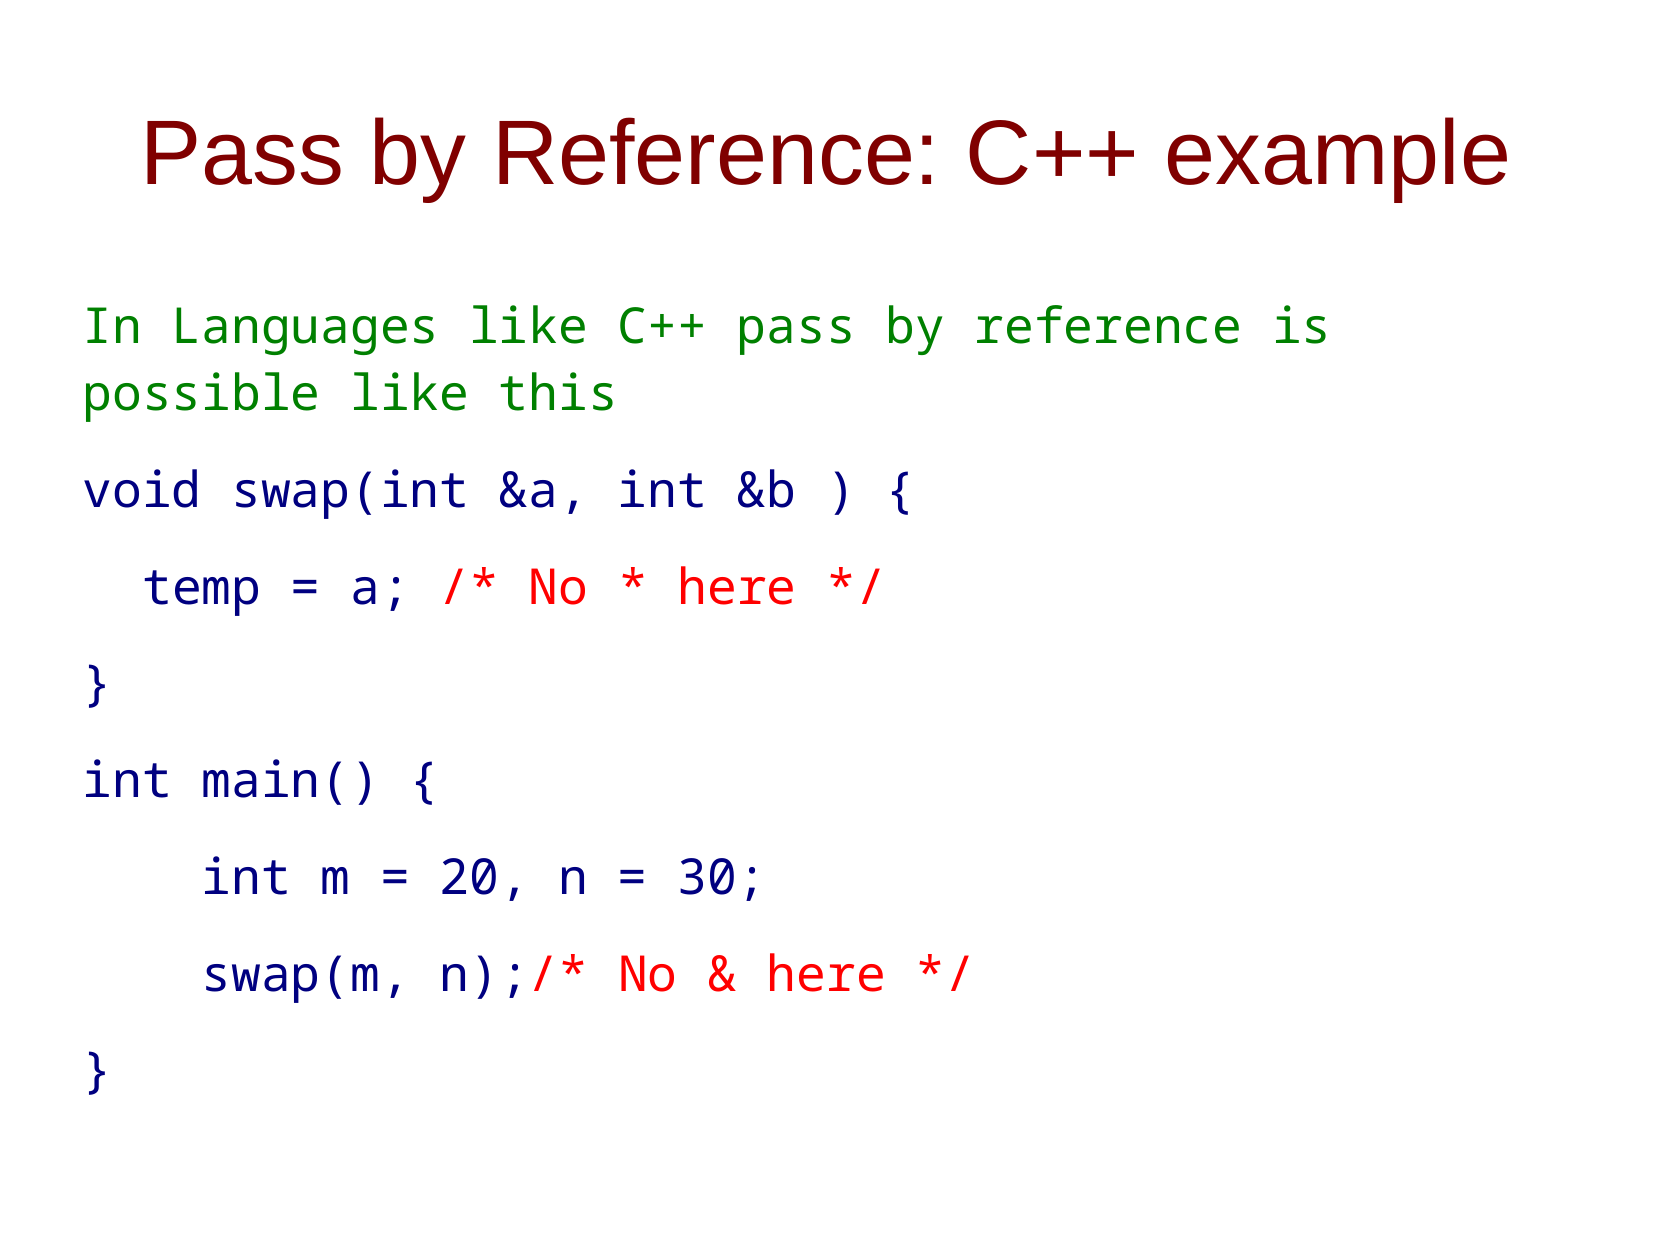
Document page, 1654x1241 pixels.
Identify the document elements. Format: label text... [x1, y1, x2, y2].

title Pass by Reference: C++ example [82, 49, 1571, 257]
list In Languages like C++ pass by reference is possible like this void swap(int &a, int &b ) { temp = a; /* No * here */ } int main() { int m = 20, n = 30; swap(m, n);/* No & here */ } [82, 290, 1571, 1109]
